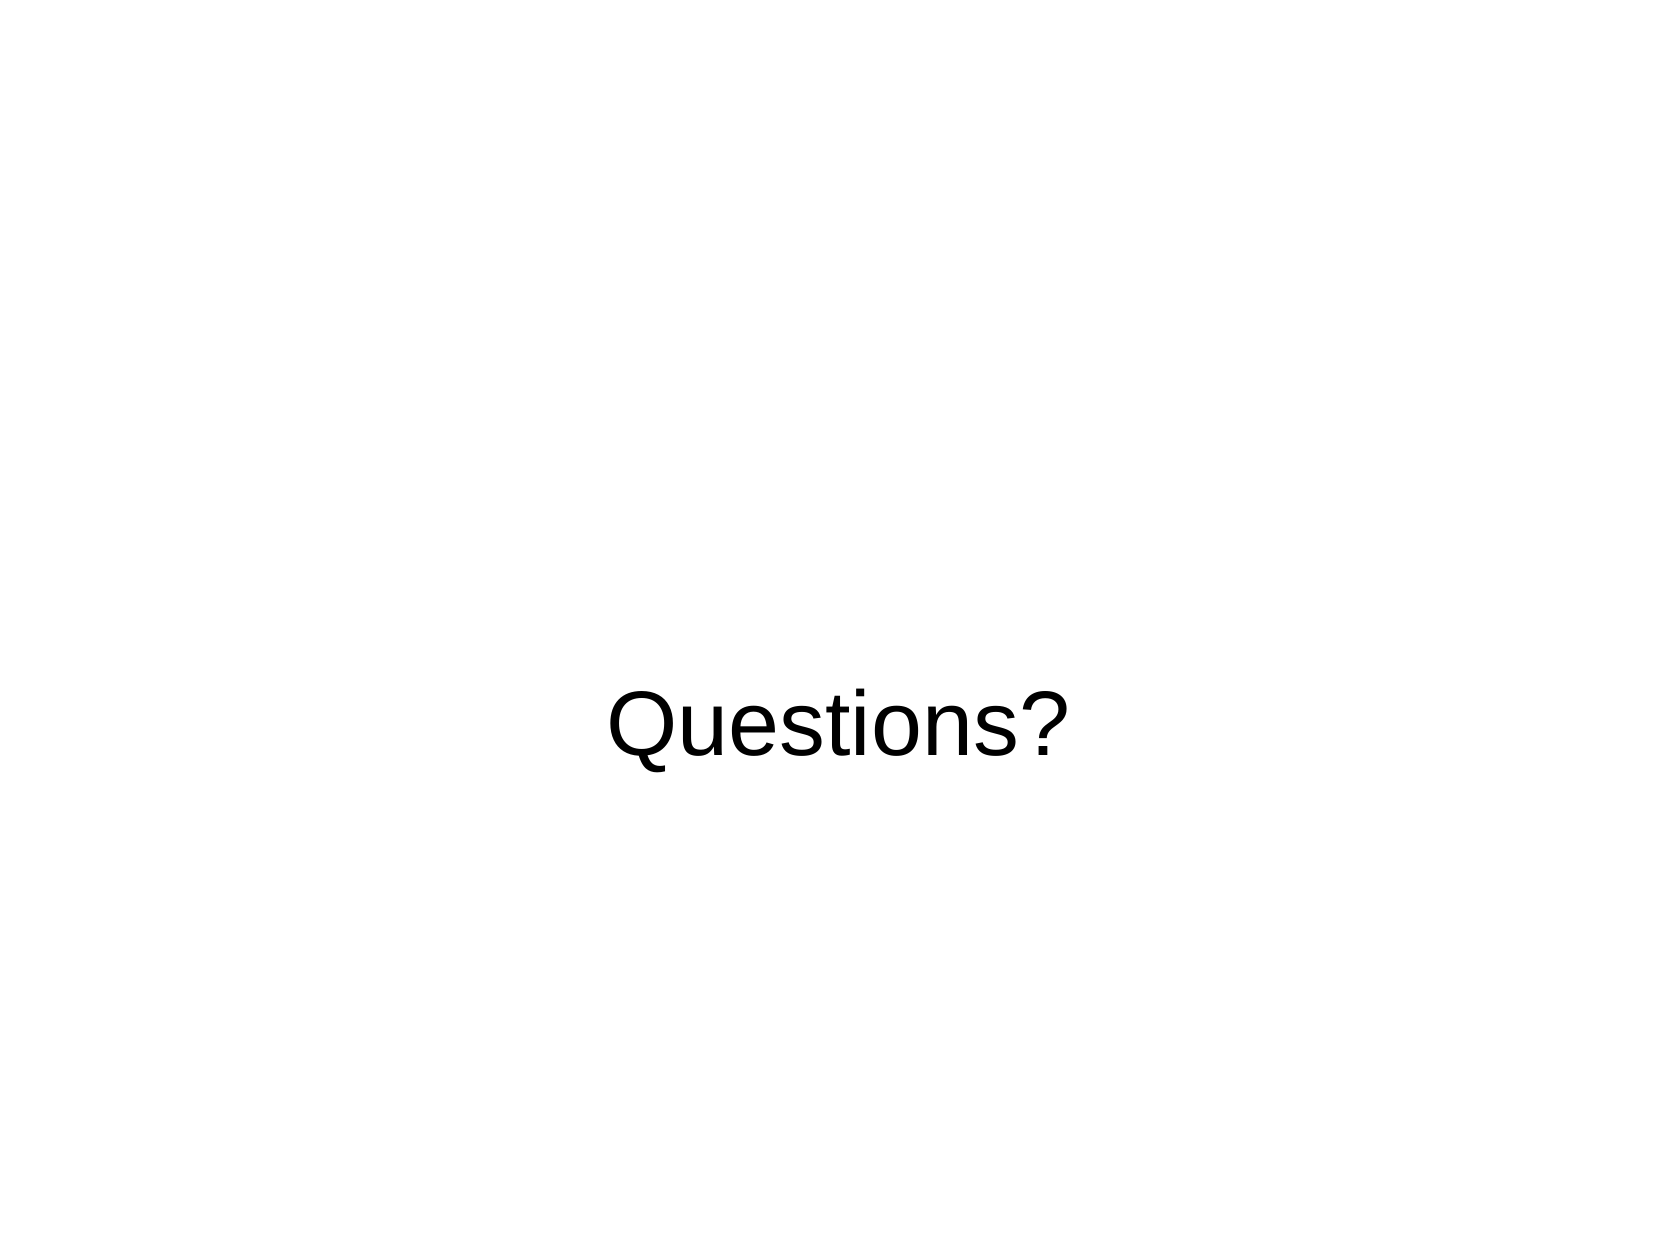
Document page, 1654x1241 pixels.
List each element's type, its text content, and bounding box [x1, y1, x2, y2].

title Questions? [94, 569, 1583, 878]
